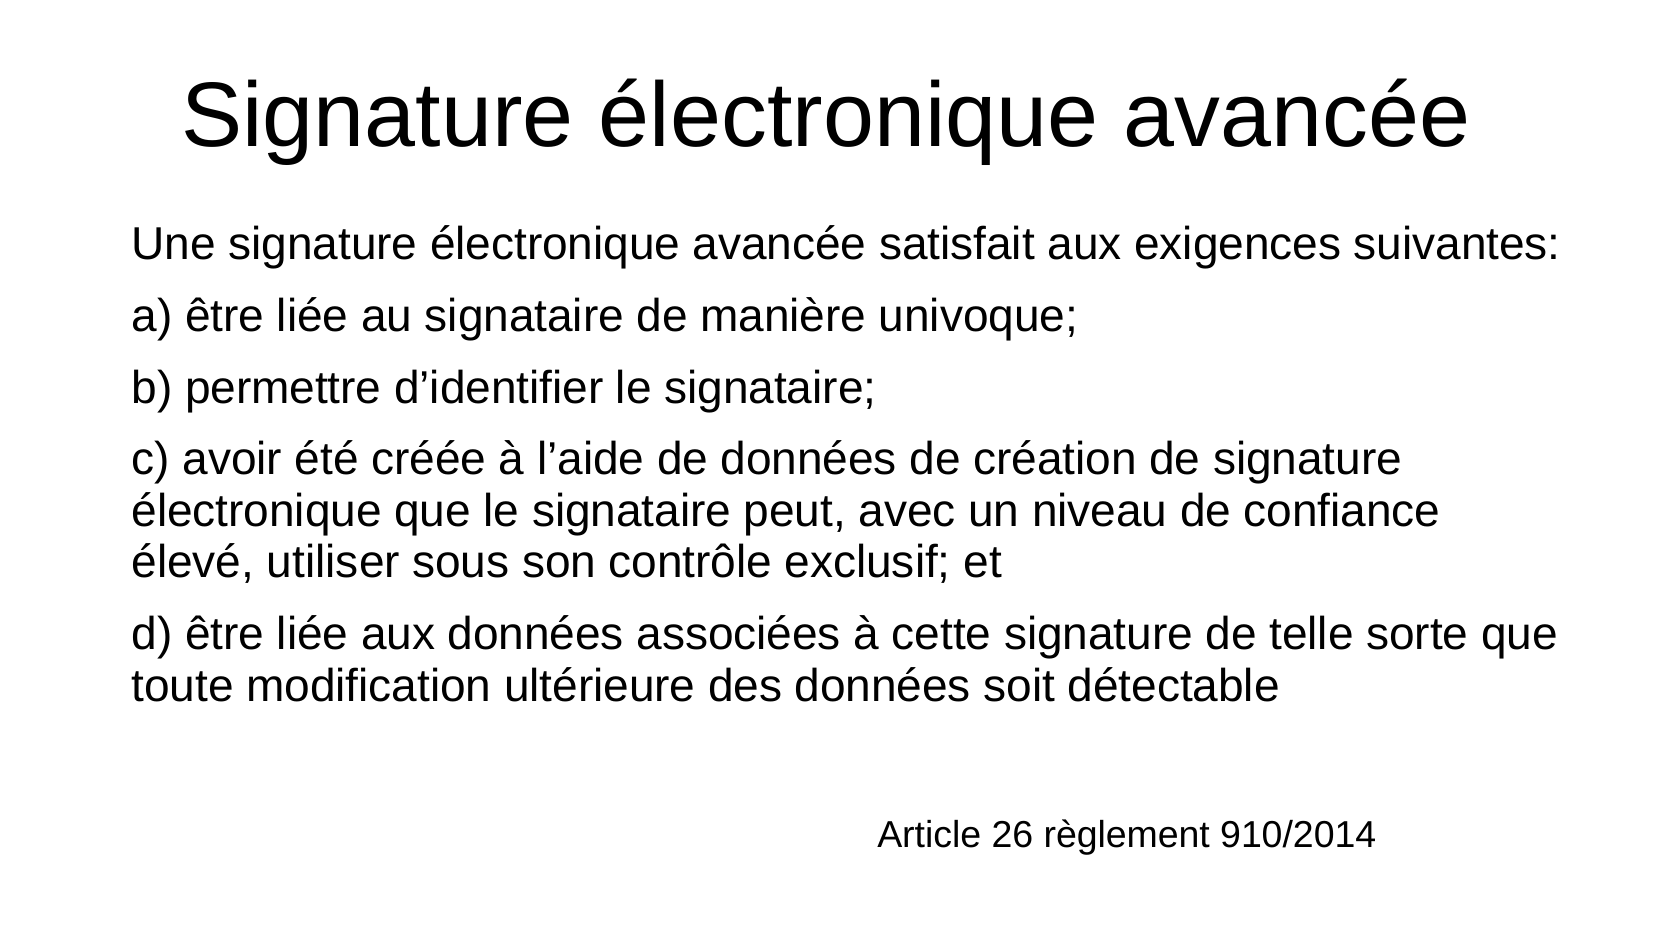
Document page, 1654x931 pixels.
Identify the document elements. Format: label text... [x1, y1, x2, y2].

list Une signature électronique avancée satisfait aux exigences suivantes: a) être liée au signataire de manière univoque; b) permettre d’identifier le signataire; c) avoir été créée à l’aide de données de création de signature électronique que le signataire peut, avec un niveau de confiance élevé, utiliser sous son contrôle exclusif; et d) être liée aux données associées à cette signature de telle sorte que toute modification ultérieure des données soit détectable [82, 217, 1571, 758]
title Signature électronique avancée [82, 37, 1571, 193]
text_box Article 26 règlement 910/2014 [862, 805, 1654, 863]
